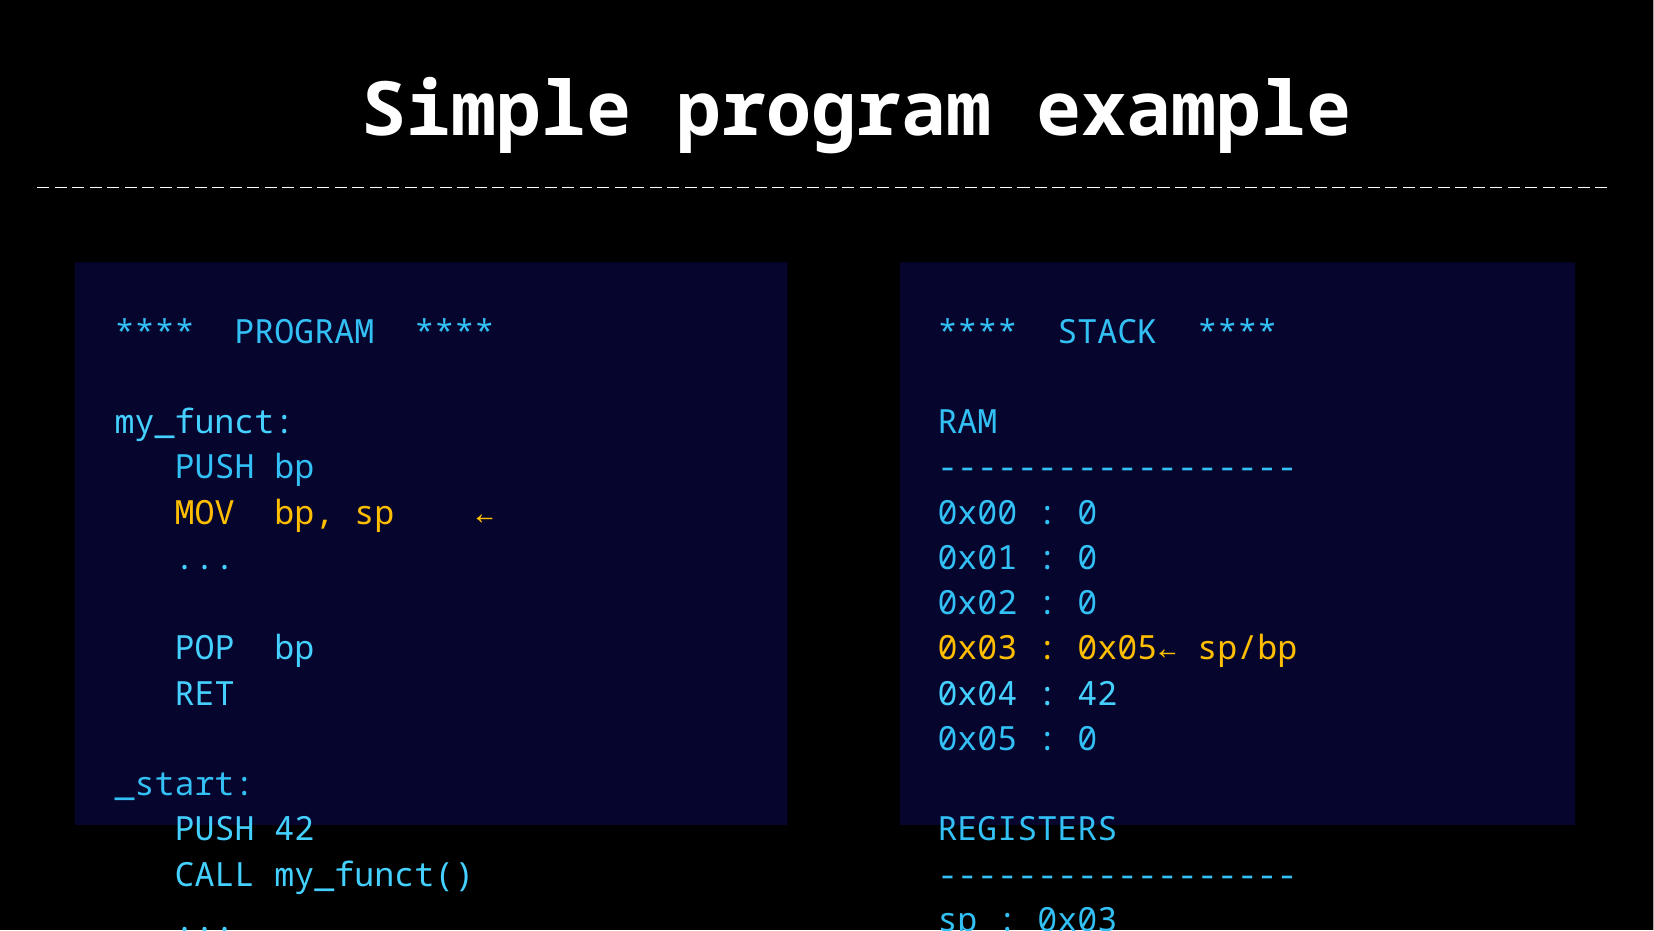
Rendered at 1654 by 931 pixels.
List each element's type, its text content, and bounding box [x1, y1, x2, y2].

text_box [1083, 819, 1091, 825]
text_box **** PROGRAM **** my_funct: PUSH bp MOV bp, sp ← ... POP bp RET _start: PUSH 42 CALL my_funct() ... [114, 262, 748, 802]
text_box [180, 819, 189, 825]
title Simple program example [112, 24, 1601, 188]
text_box [900, 262, 1576, 825]
text_box **** STACK **** RAM ------------------ 0x00 : 0 0x01 : 0 0x02 : 0 0x03 : 0x05← sp/bp 0x04 : 42 0x05 : 0 REGISTERS ------------------ sp : 0x03 bp : 0x03 [937, 262, 1538, 802]
text_box [74, 262, 788, 825]
text_box [943, 819, 951, 825]
